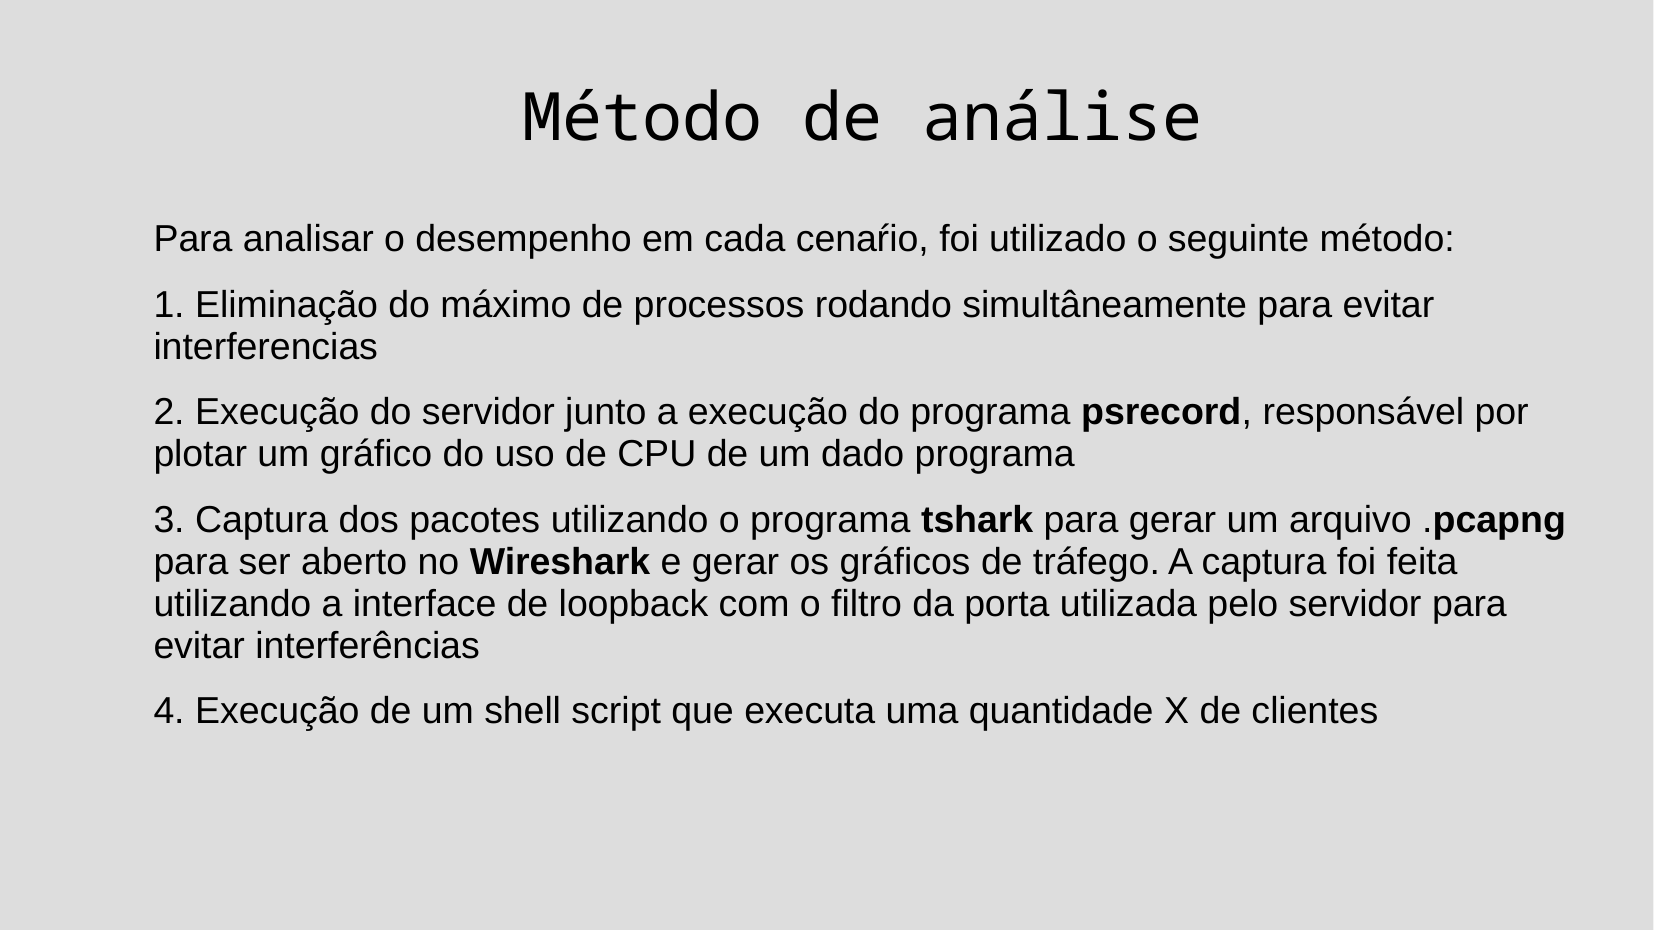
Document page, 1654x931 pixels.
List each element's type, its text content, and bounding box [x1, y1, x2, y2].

list Para analisar o desempenho em cada cenaŕio, foi utilizado o seguinte método: 1. Eliminação do máximo de processos rodando simultâneamente para evitar interferencias 2. Execução do servidor junto a execução do programa psrecord, responsável por plotar um gráfico do uso de CPU de um dado programa 3. Captura dos pacotes utilizando o programa tshark para gerar um arquivo .pcapng para ser aberto no Wireshark e gerar os gráficos de tráfego. A captura foi feita utilizando a interface de loopback com o filtro da porta utilizada pelo servidor para evitar interferências 4. Execução de um shell script que executa uma quantidade X de clientes [82, 217, 1571, 758]
title Método de análise [82, 37, 1571, 193]
